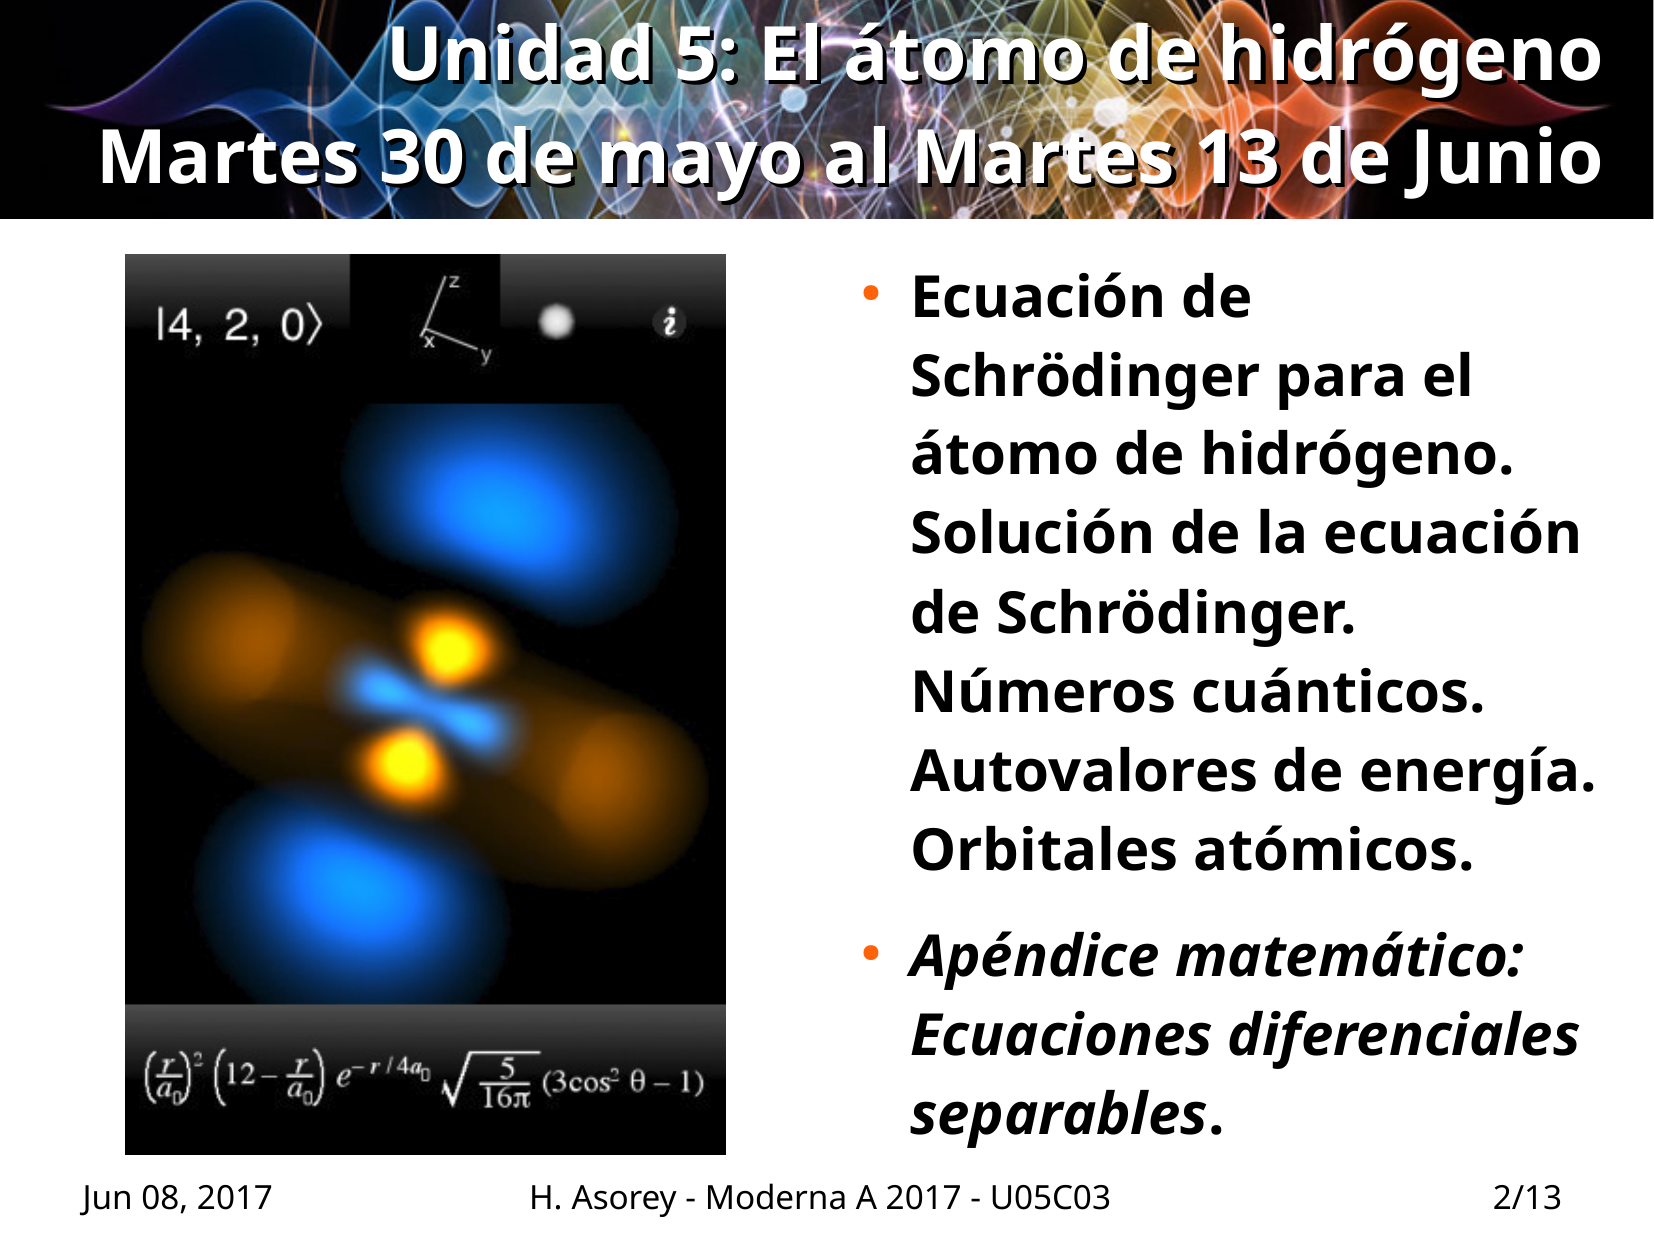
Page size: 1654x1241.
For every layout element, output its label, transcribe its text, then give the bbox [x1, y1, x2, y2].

picture [0, 0, 1654, 219]
title Unidad 5: El átomo de hidrógeno Martes 30 de mayo al Martes 13 de Junio [45, 11, 1606, 195]
picture [125, 254, 726, 1156]
list Ecuación de Schrödinger para el átomo de hidrógeno. Solución de la ecuación de Schrödinger. Números cuánticos. Autovalores de energía. Orbitales atómicos. Apéndice matemático: Ecuaciones diferenciales separables. [844, 255, 1606, 1156]
